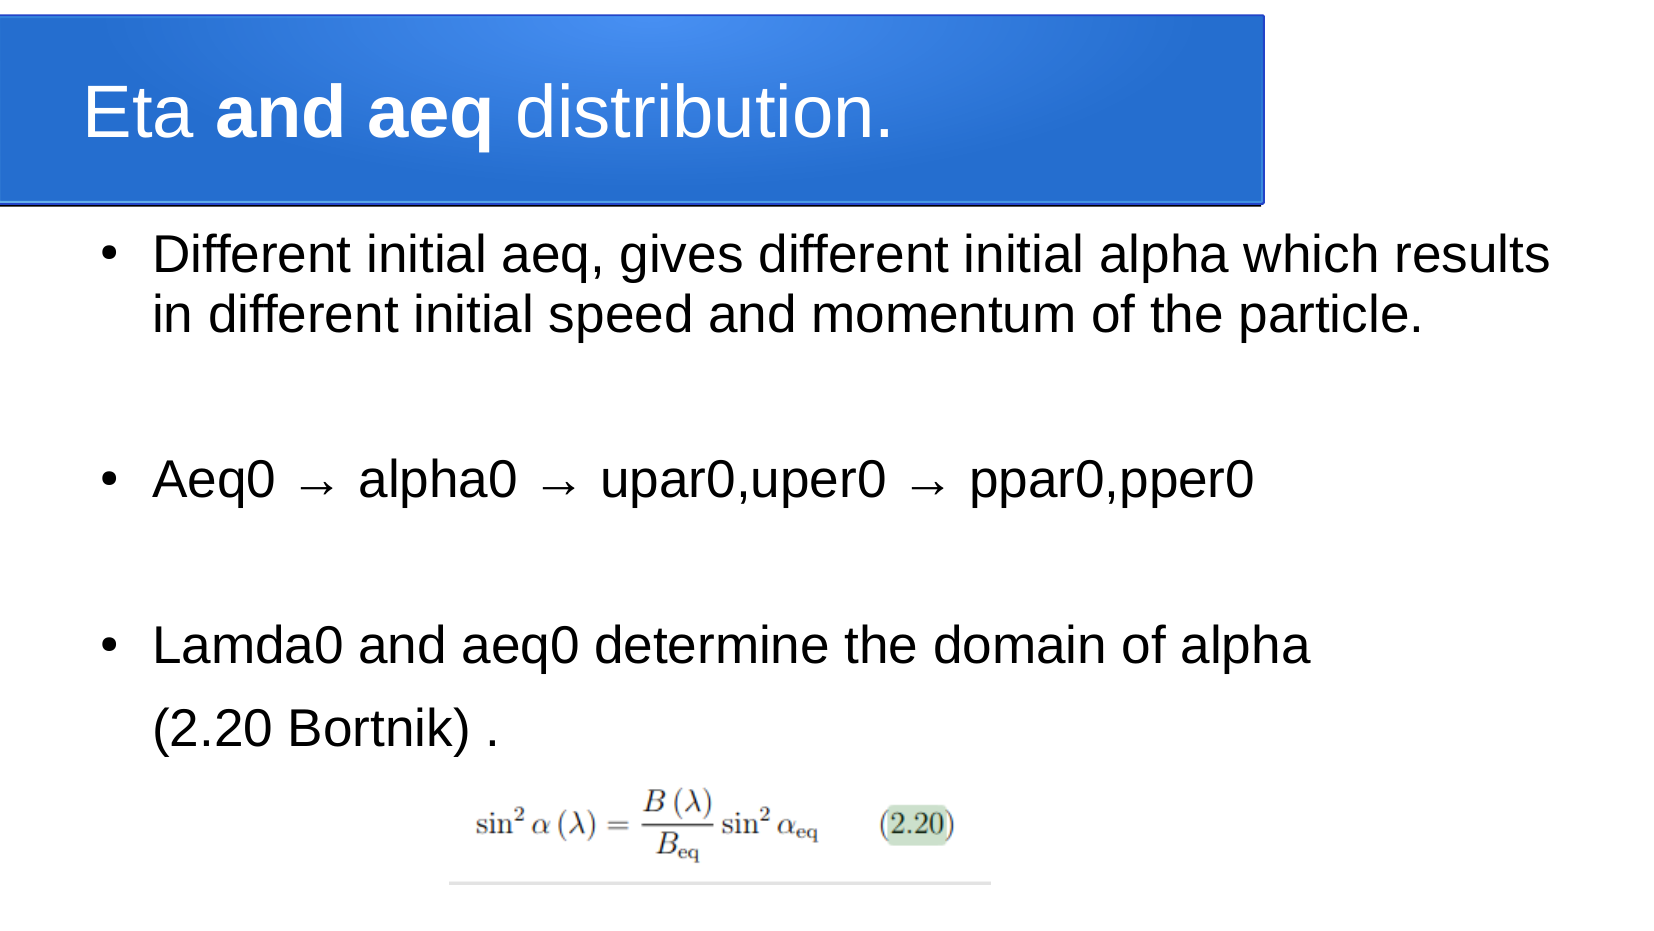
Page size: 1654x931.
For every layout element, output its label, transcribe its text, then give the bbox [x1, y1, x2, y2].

list Different initial aeq, gives different initial alpha which results in different initial speed and momentum of the particle. Aeq0 → alpha0 → upar0,uper0 → ppar0,pper0 Lamda0 and aeq0 determine the domain of alpha (2.20 Bortnik) . [82, 224, 1571, 764]
picture [449, 763, 991, 886]
title Eta and aeq distribution. [82, 35, 1235, 189]
